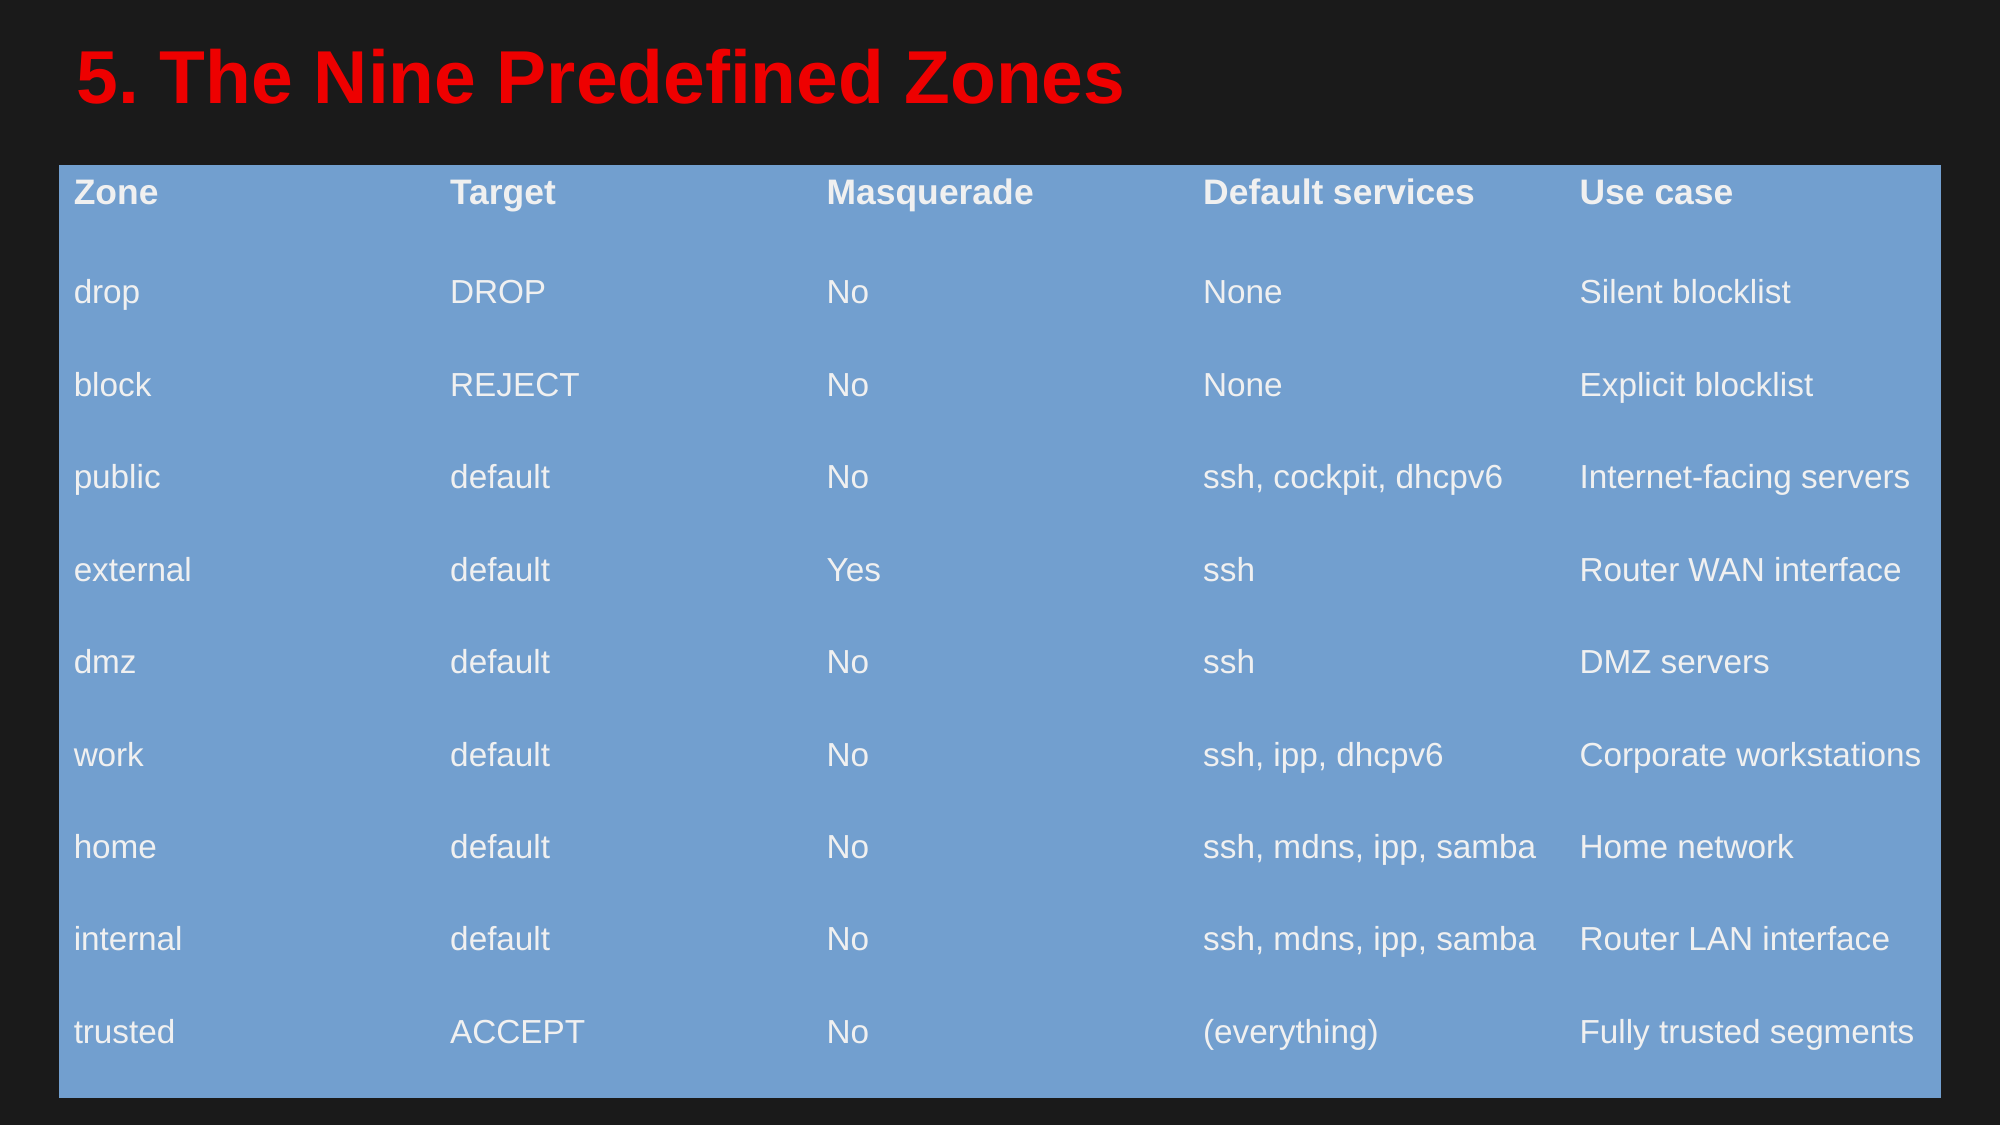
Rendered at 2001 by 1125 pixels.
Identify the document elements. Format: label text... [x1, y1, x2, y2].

table_cell No [812, 636, 1188, 729]
table_cell No [812, 914, 1188, 1006]
table_cell ssh, mdns, ipp, samba [1188, 821, 1565, 914]
table_cell ssh, ipp, dhcpv6 [1188, 729, 1565, 821]
table_cell trusted [59, 1006, 435, 1098]
table_cell default [435, 451, 812, 544]
table_cell ssh [1188, 544, 1565, 636]
table_cell None [1188, 359, 1565, 451]
table_cell default [435, 636, 812, 729]
table_header Default services [1188, 165, 1565, 267]
table_cell internal [59, 914, 435, 1006]
table_cell default [435, 729, 812, 821]
table_cell Explicit blocklist [1565, 359, 1941, 451]
table_cell Home network [1565, 821, 1941, 914]
table_cell ssh, cockpit, dhcpv6 [1188, 451, 1565, 544]
table_cell ACCEPT [435, 1006, 812, 1098]
table_cell drop [59, 267, 435, 359]
table_cell Corporate workstations [1565, 729, 1941, 821]
table_cell No [812, 267, 1188, 359]
table_cell Router LAN interface [1565, 914, 1941, 1006]
table_cell Yes [812, 544, 1188, 636]
table_cell ssh [1188, 636, 1565, 729]
table_header Target [435, 165, 812, 267]
table_cell No [812, 729, 1188, 821]
table_header Use case [1565, 165, 1941, 267]
table_cell No [812, 821, 1188, 914]
table_cell Fully trusted segments [1565, 1006, 1941, 1098]
table_cell default [435, 544, 812, 636]
table_cell No [812, 1006, 1188, 1098]
table_cell home [59, 821, 435, 914]
table_cell block [59, 359, 435, 451]
table_cell REJECT [435, 359, 812, 451]
table_header Masquerade [812, 165, 1188, 267]
table_header Zone [59, 165, 435, 267]
table_cell No [812, 451, 1188, 544]
table_cell DMZ servers [1565, 636, 1941, 729]
table_cell No [812, 359, 1188, 451]
table_cell None [1188, 267, 1565, 359]
table_cell external [59, 544, 435, 636]
table_cell Internet-facing servers [1565, 451, 1941, 544]
table_cell default [435, 914, 812, 1006]
table_cell public [59, 451, 435, 544]
table_cell Silent blocklist [1565, 267, 1941, 359]
table_cell (everything) [1188, 1006, 1565, 1098]
table_cell default [435, 821, 812, 914]
table_cell ssh, mdns, ipp, samba [1188, 914, 1565, 1006]
table_cell work [59, 729, 435, 821]
table_cell Router WAN interface [1565, 544, 1941, 636]
table_cell DROP [435, 267, 812, 359]
table_cell dmz [59, 636, 435, 729]
text_box 5. The Nine Predefined Zones [59, 23, 1942, 142]
